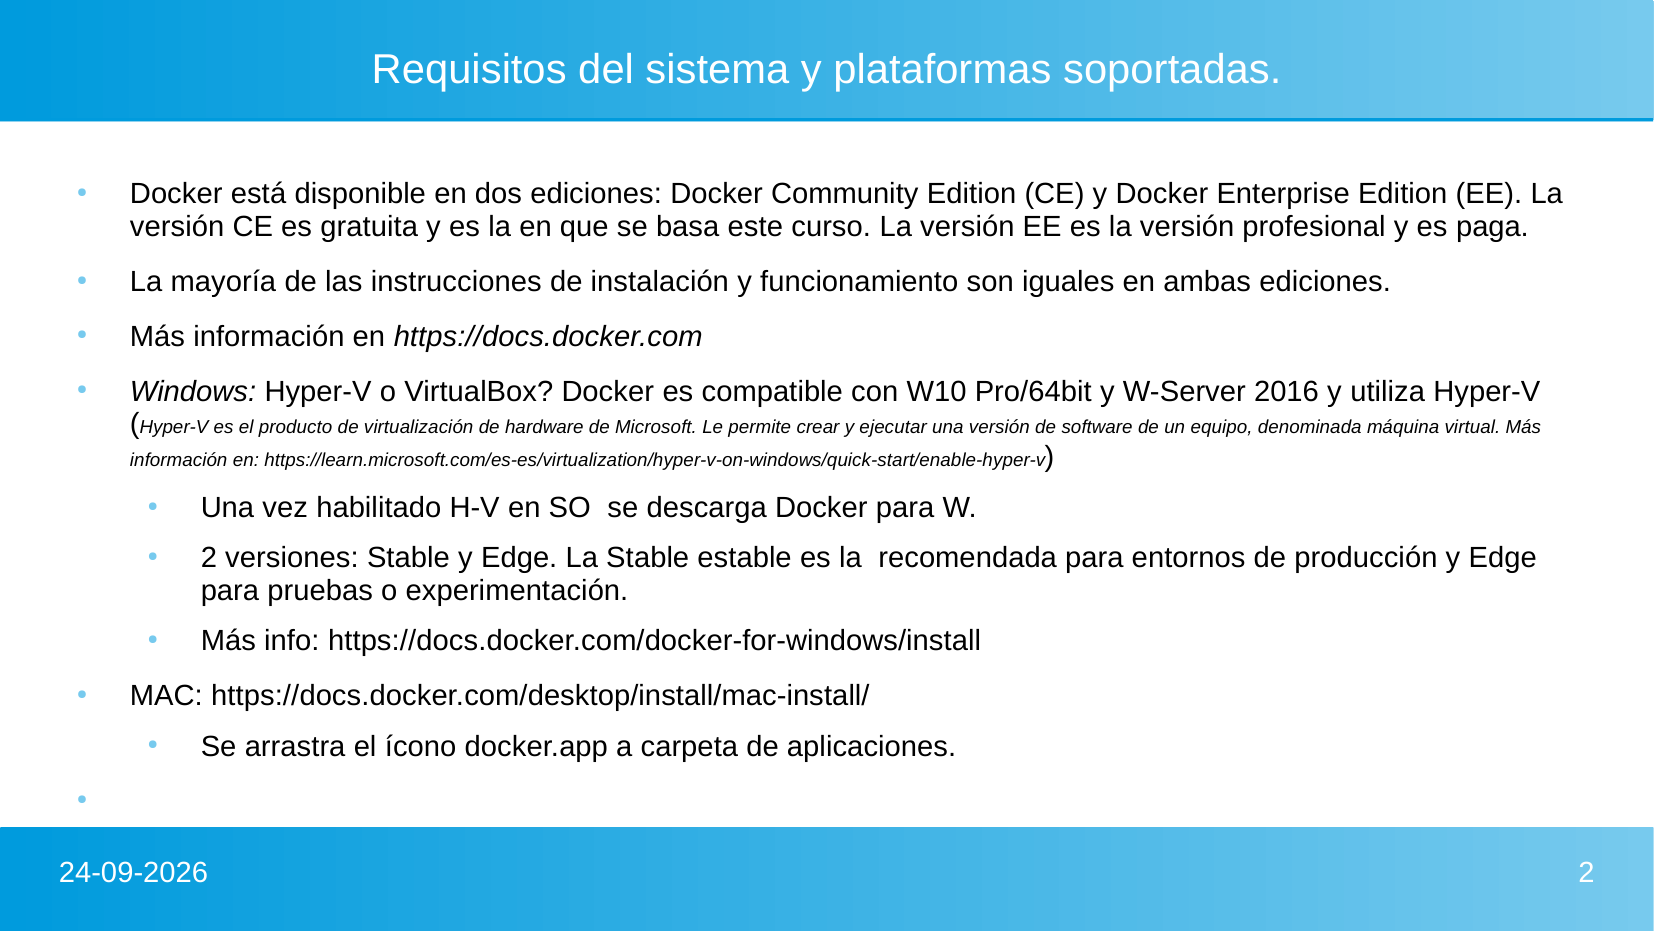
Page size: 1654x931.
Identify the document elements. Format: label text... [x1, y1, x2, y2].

list Docker está disponible en dos ediciones: Docker Community Edition (CE) y Docker Enterprise Edition (EE). La versión CE es gratuita y es la en que se basa este curso. La versión EE es la versión profesional y es paga. La mayoría de las instrucciones de instalación y funcionamiento son iguales en ambas ediciones. Más información en https://docs.docker.com Windows: Hyper-V o VirtualBox? Docker es compatible con W10 Pro/64bit y W-Server 2016 y utiliza Hyper-V (Hyper-V es el producto de virtualización de hardware de Microsoft. Le permite crear y ejecutar una versión de software de un equipo, denominada máquina virtual. Más información en: https://learn.microsoft.com/es-es/virtualization/hyper-v-on-windows/quick-start/enable-hyper-v) Una vez habilitado H-V en SO se descarga Docker para W. 2 versiones: Stable y Edge. La Stable estable es la recomendada para entornos de producción y Edge para pruebas o experimentación. Más info: https://docs.docker.com/docker-for-windows/install MAC: https://docs.docker.com/desktop/install/mac-install/ Se arrastra el ícono docker.app a carpeta de aplicaciones. [59, 177, 1595, 768]
title Requisitos del sistema y plataformas soportadas. [59, 29, 1595, 108]
